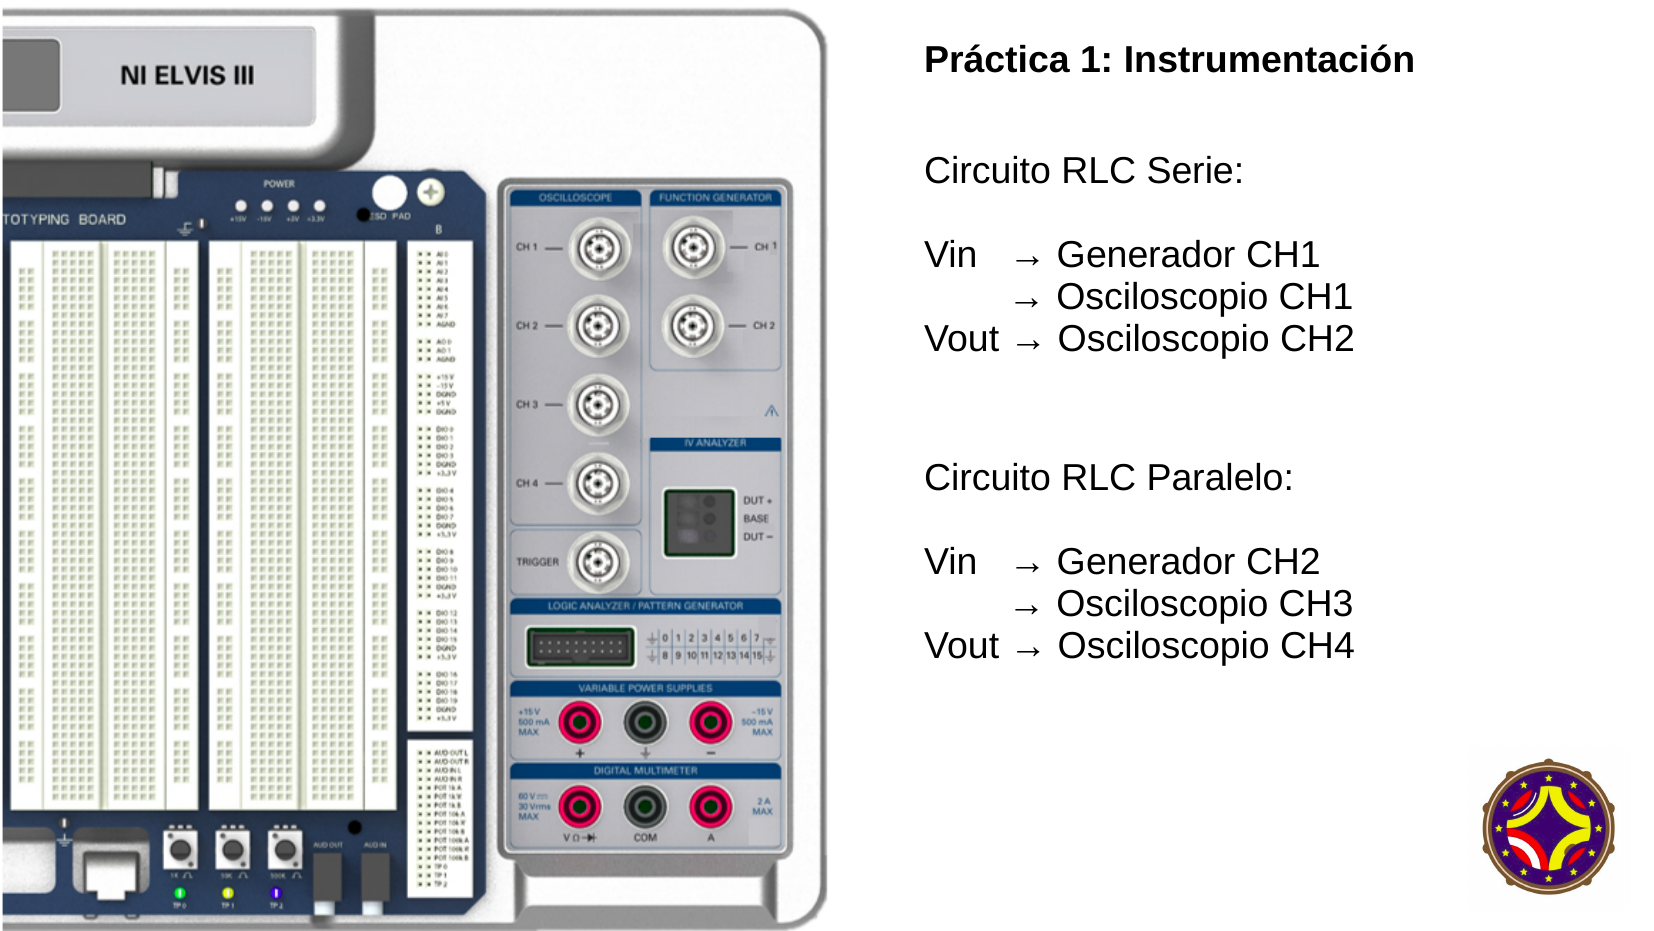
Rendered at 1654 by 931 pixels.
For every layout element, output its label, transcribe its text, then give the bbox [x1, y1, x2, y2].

text_box Circuito RLC Paralelo: Vin → Generador CH2 → Osciloscopio CH3 Vout → Osciloscopio CH4 [909, 448, 1406, 674]
picture [0, 3, 843, 931]
text_box Práctica 1: Instrumentación [909, 31, 1524, 88]
picture [1467, 746, 1630, 910]
text_box Circuito RLC Serie: Vin → Generador CH1 → Osciloscopio CH1 Vout → Osciloscopio CH2 [909, 141, 1406, 367]
